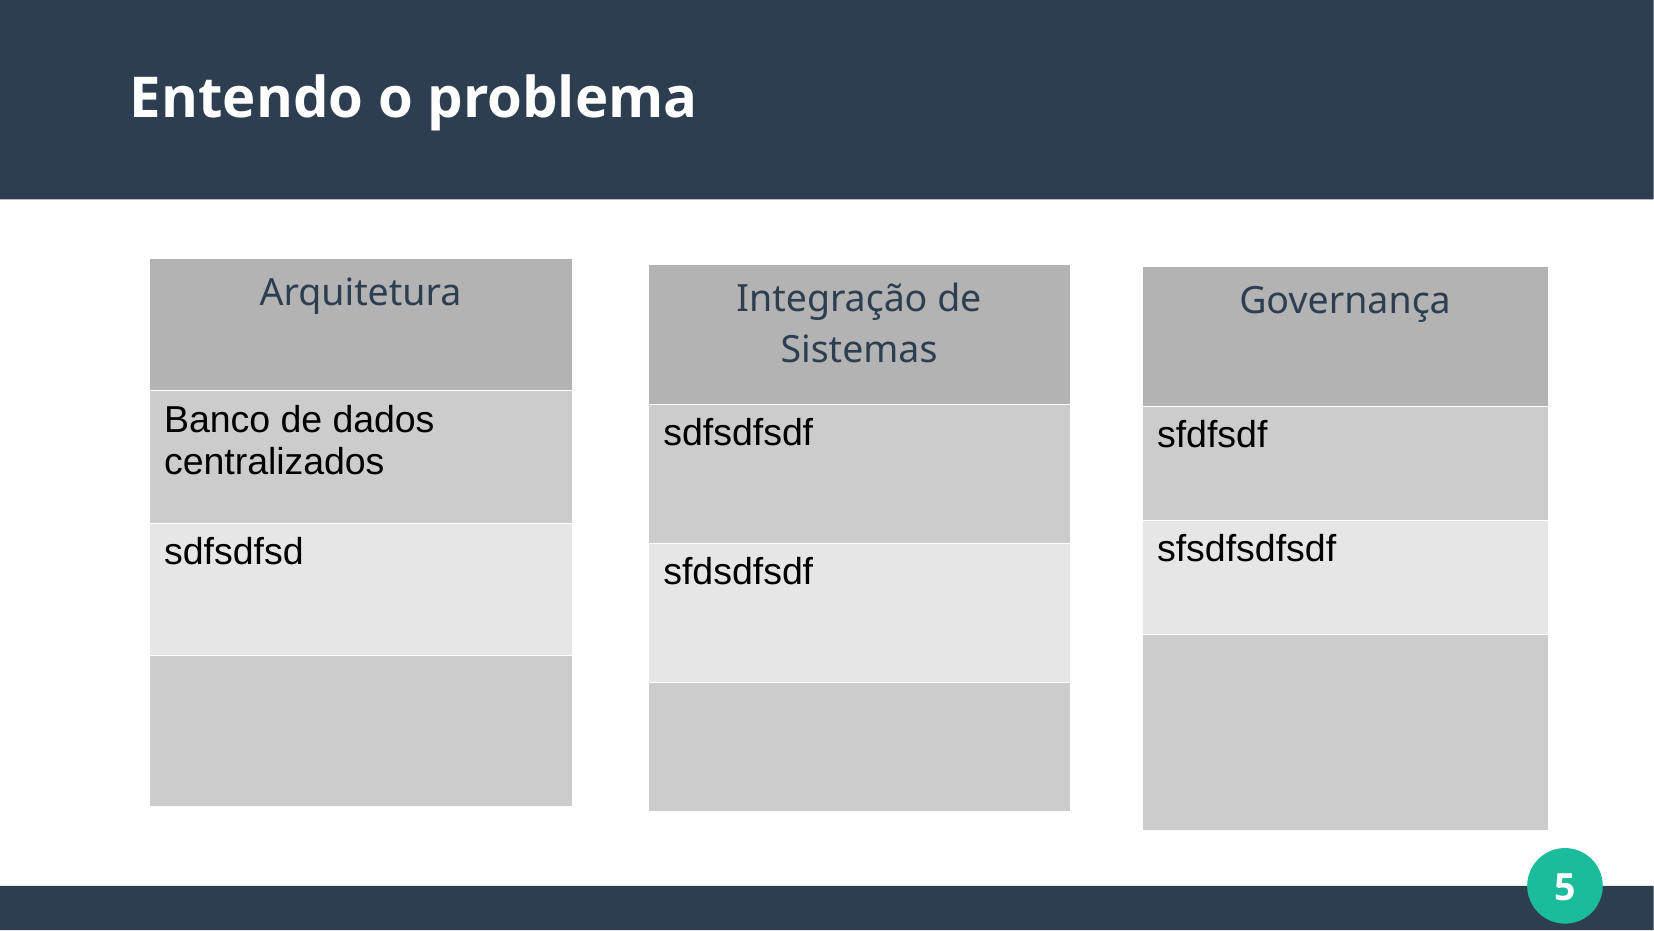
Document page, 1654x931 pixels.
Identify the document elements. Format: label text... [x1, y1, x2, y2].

table_header Arquitetura [150, 259, 572, 390]
table_cell sdfsdfsdf [649, 405, 1070, 543]
table_cell [1143, 635, 1548, 830]
table_cell Banco de dados centralizados [150, 391, 572, 523]
table_cell [649, 683, 1070, 811]
table_cell sfdfsdf [1143, 407, 1548, 520]
table_header Governança [1143, 267, 1548, 406]
table_header Integração de Sistemas [649, 265, 1070, 404]
table_cell sfsdfsdfsdf [1143, 521, 1548, 634]
title Entendo o problema [59, 37, 1595, 156]
table_cell sdfsdfsd [150, 524, 572, 655]
table_cell [150, 656, 572, 806]
table_cell sfdsdfsdf [649, 544, 1070, 682]
